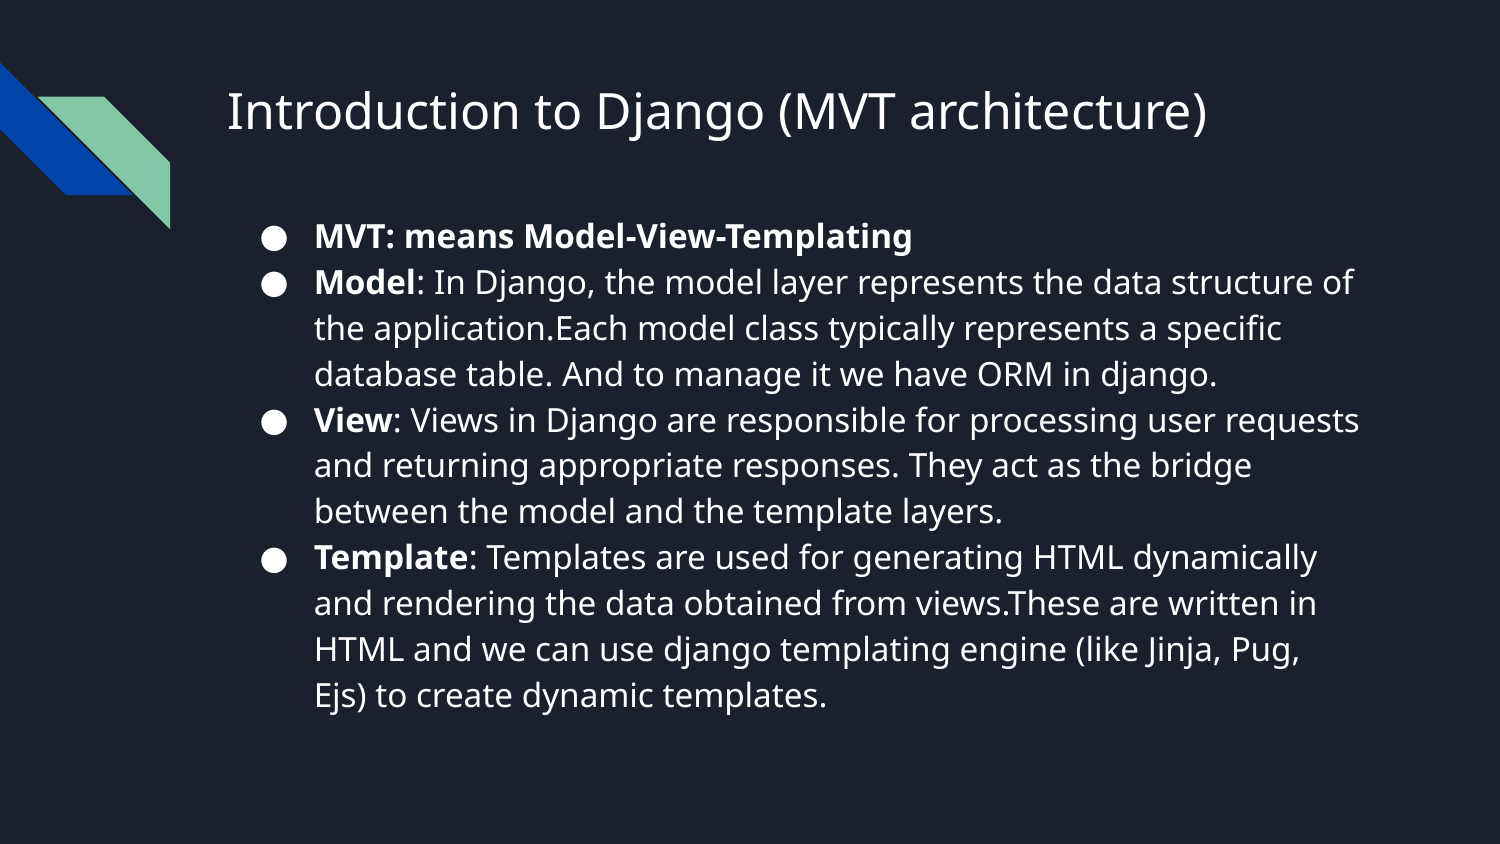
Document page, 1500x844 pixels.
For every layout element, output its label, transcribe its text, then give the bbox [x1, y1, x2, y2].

title Introduction to Django (MVT architecture) [212, 64, 1368, 215]
list MVT: means Model-View-Templating Model: In Django, the model layer represents the data structure of the application.Each model class typically represents a specific database table. And to manage it we have ORM in django. View: Views in Django are responsible for processing user requests and returning appropriate responses. They act as the bridge between the model and the template layers. Template: Templates are used for generating HTML dynamically and rendering the data obtained from views.These are written in HTML and we can use django templating engine (like Jinja, Pug, Ejs) to create dynamic templates. [223, 194, 1379, 672]
